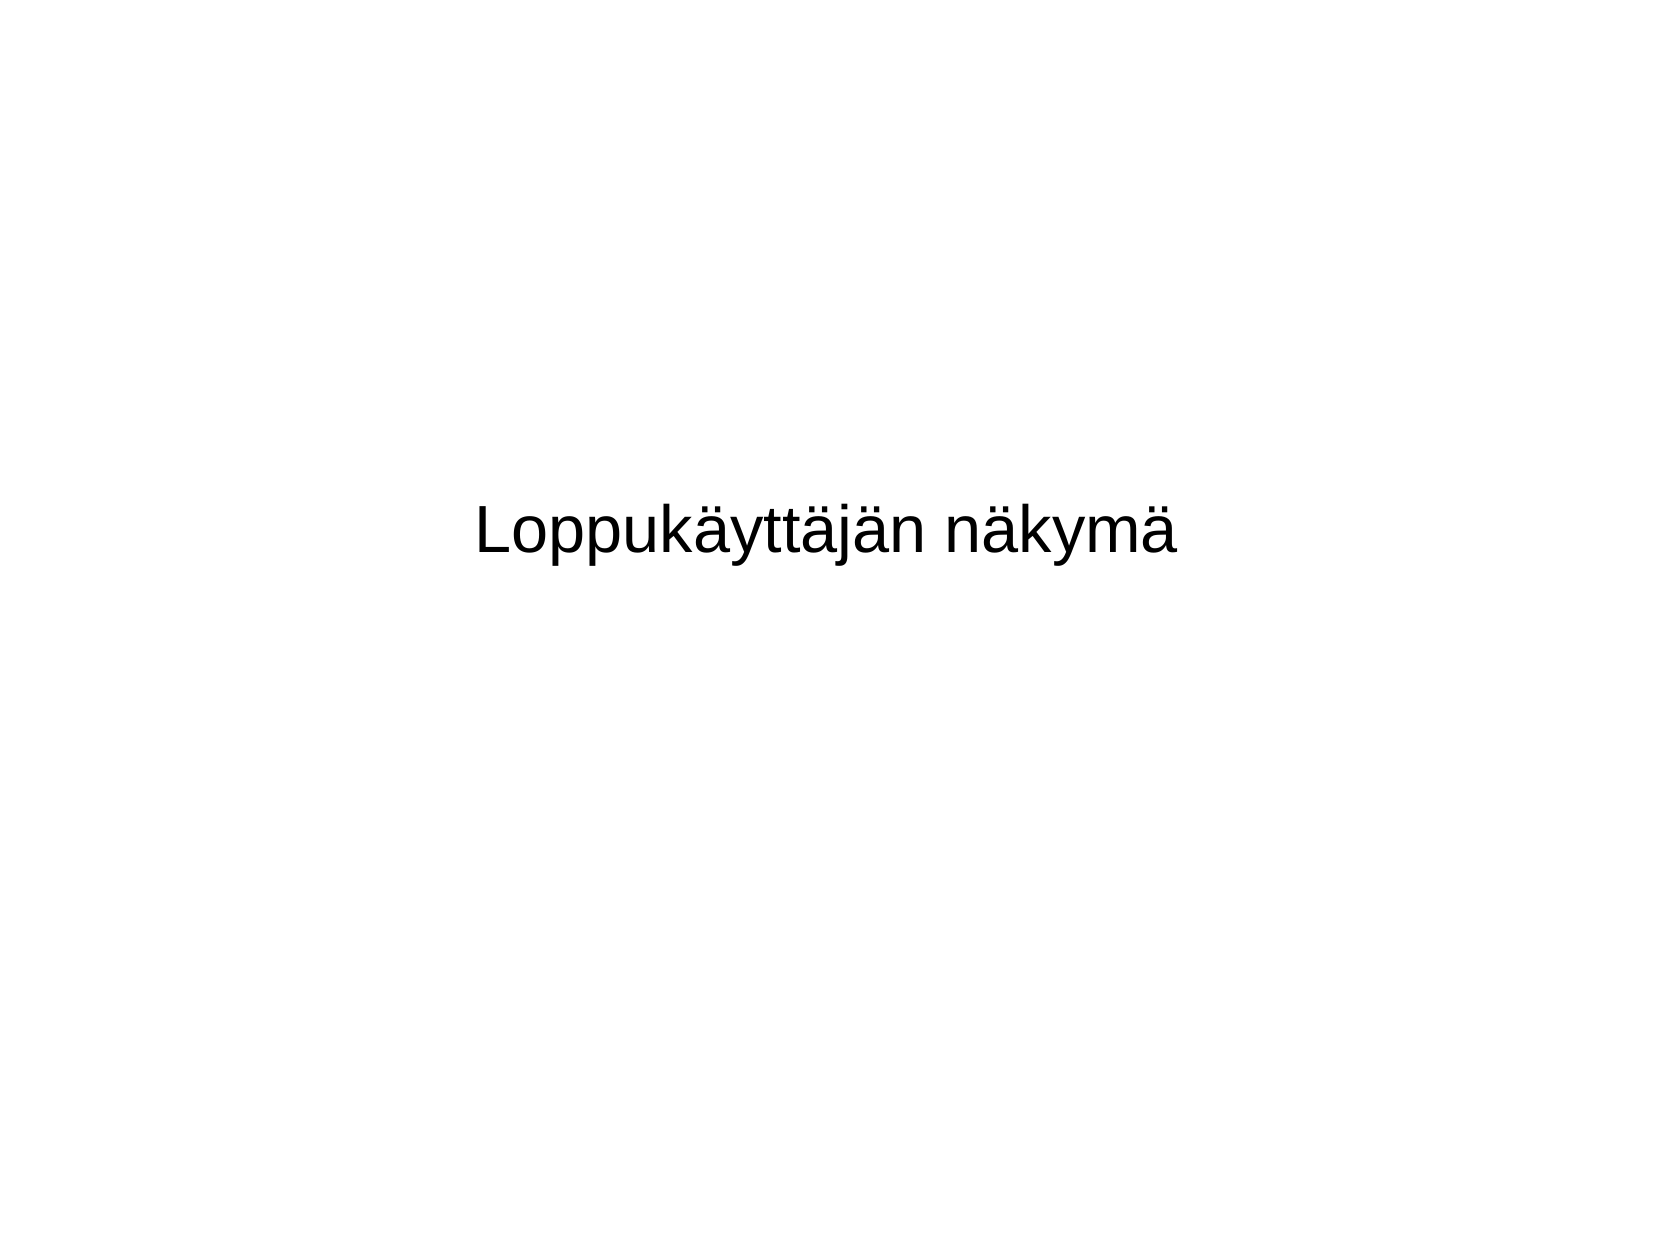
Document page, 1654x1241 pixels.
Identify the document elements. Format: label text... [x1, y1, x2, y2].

subtitle Loppukäyttäjän näkymä [82, 49, 1571, 1010]
